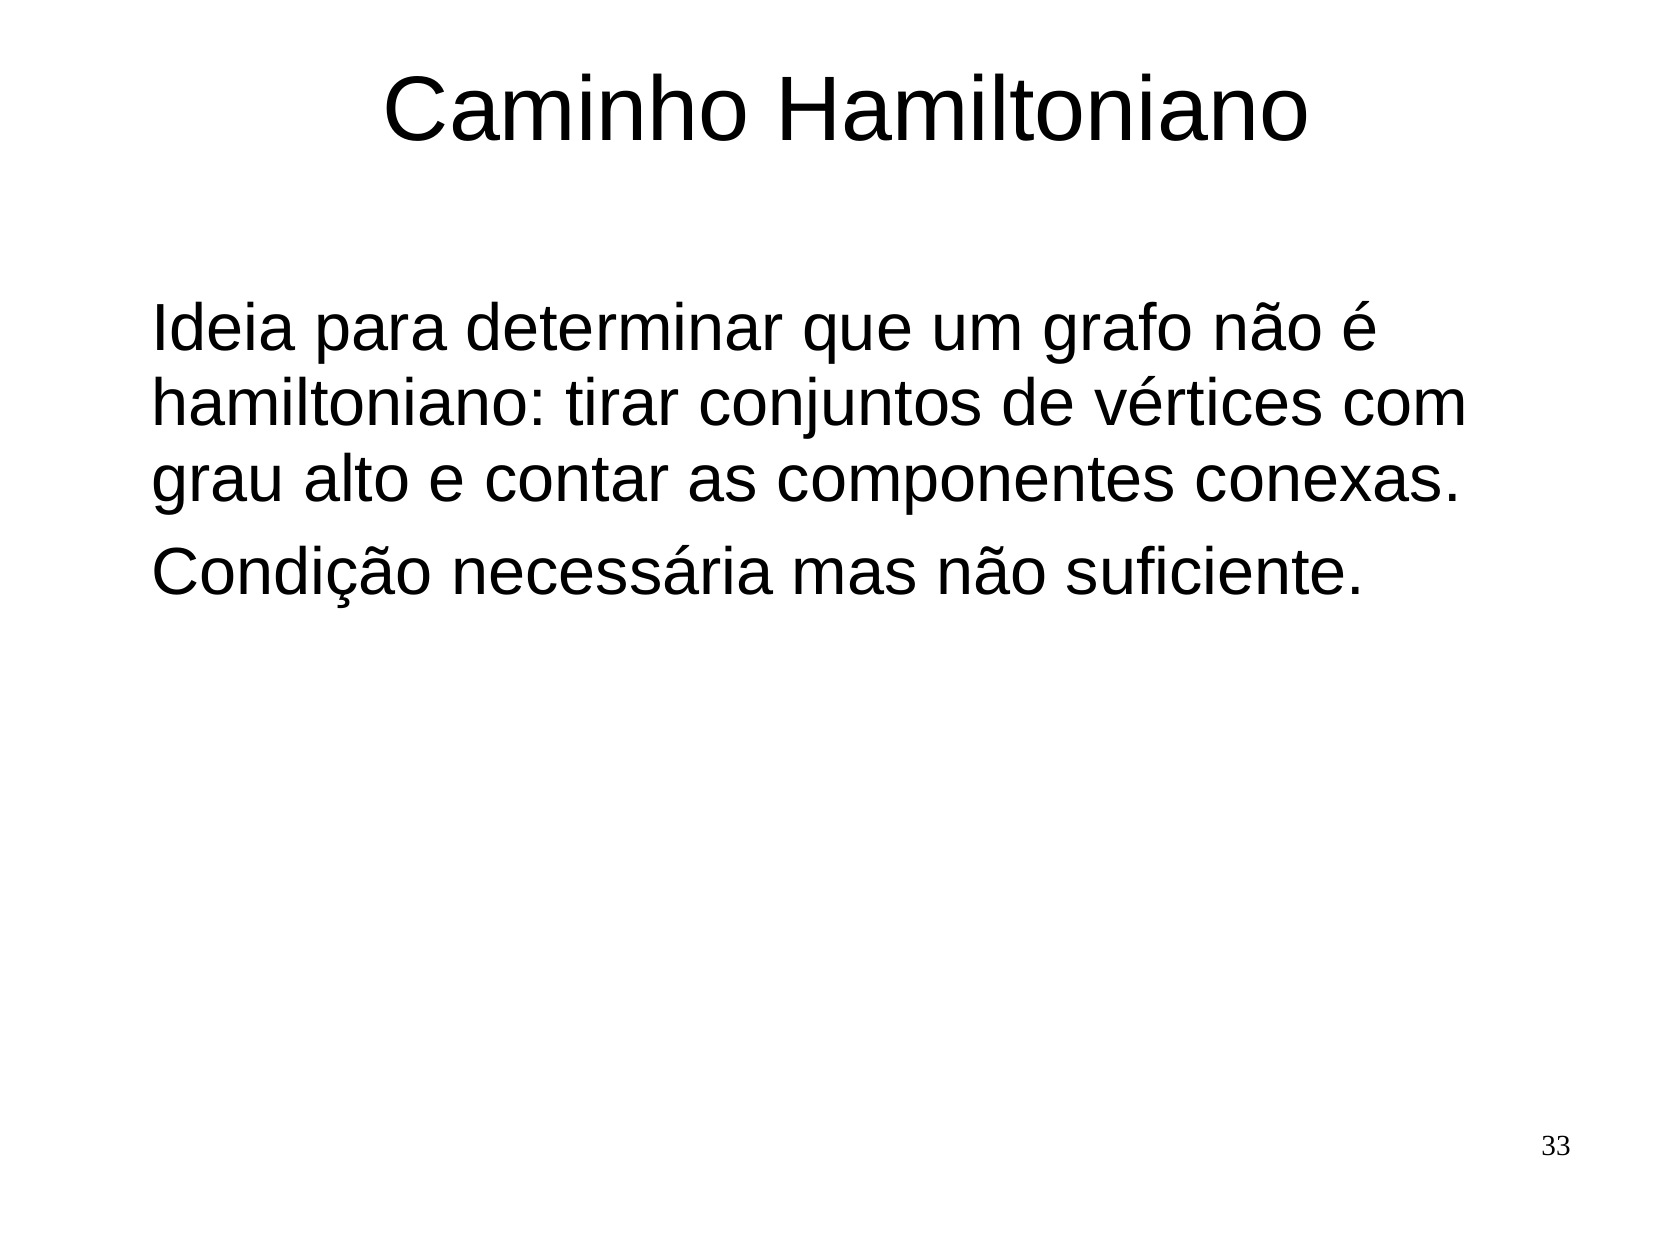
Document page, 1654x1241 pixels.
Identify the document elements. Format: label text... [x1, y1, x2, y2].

list Ideia para determinar que um grafo não é hamiltoniano: tirar conjuntos de vértices com grau alto e contar as componentes conexas. Condição necessária mas não suficiente. [151, 289, 1599, 1004]
title Caminho Hamiltoniano [261, 51, 1433, 165]
